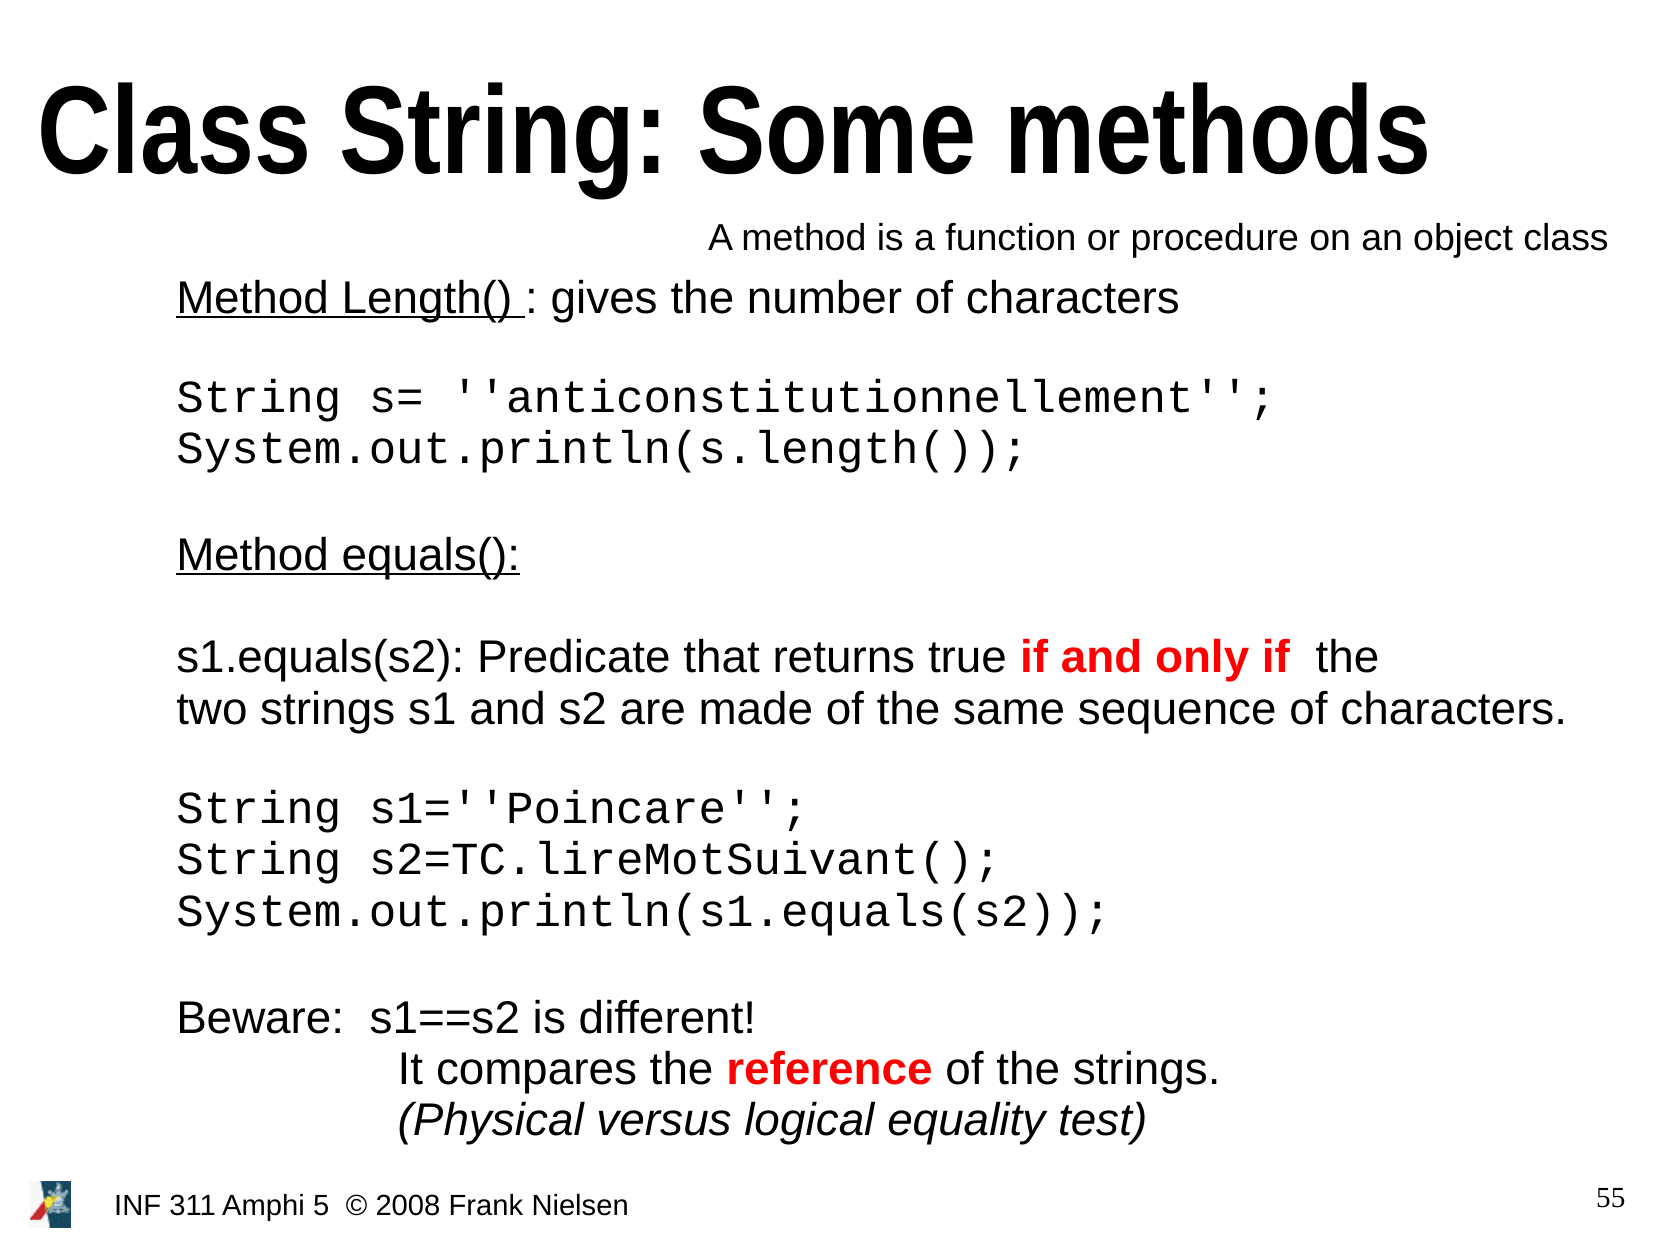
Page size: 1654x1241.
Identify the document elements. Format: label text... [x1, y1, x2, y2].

text_box Class String: Some methods [22, 49, 1447, 207]
text_box Method Length() : gives the number of characters String s= ''anticonstitutionnellement''; System.out.println(s.length()); Method equals(): s1.equals(s2): Predicate that returns true if and only if the two strings s1 and s2 are made of the same sequence of characters. String s1=''Poincare''; String s2=TC.lireMotSuivant(); System.out.println(s1.equals(s2)); Beware: s1==s2 is different! It compares the reference of the strings. (Physical versus logical equality test) [161, 264, 1584, 1241]
picture [29, 1181, 71, 1228]
text_box A method is a function or procedure on an object class [693, 208, 1625, 266]
